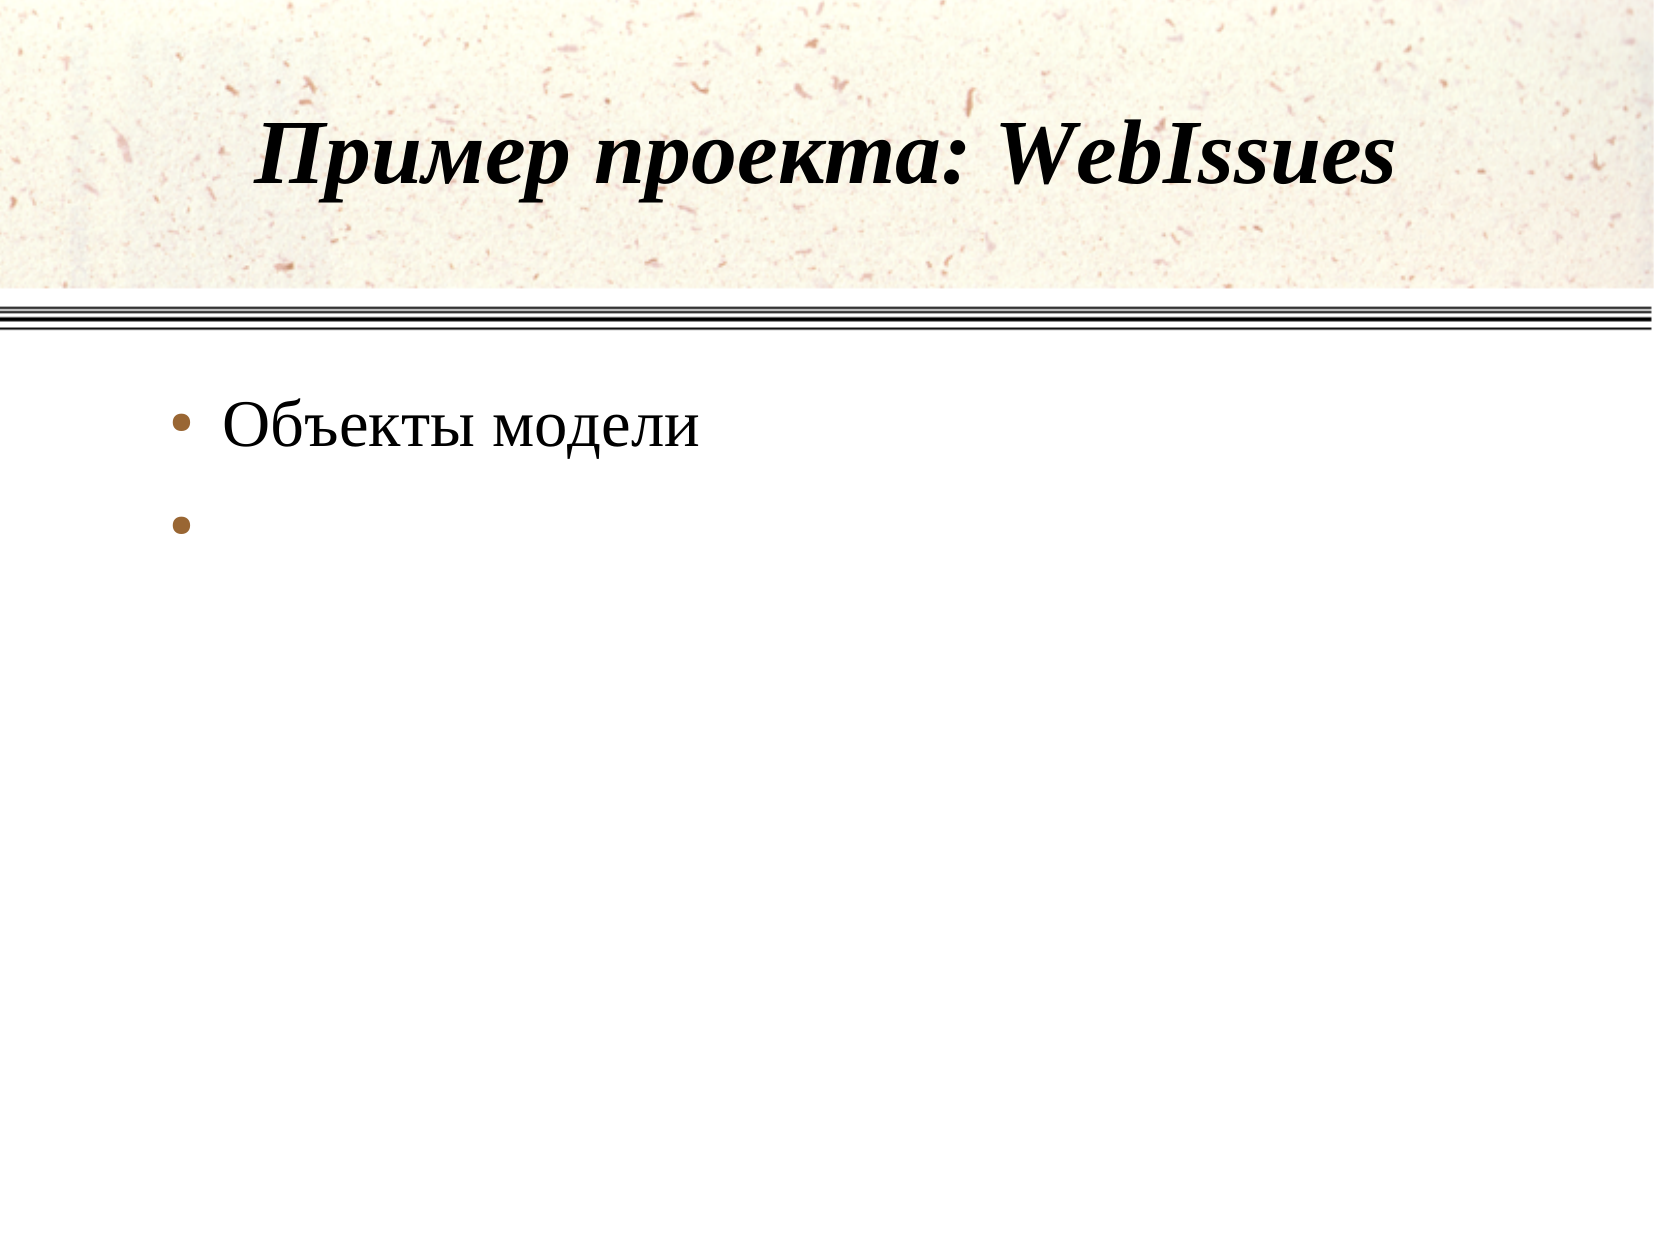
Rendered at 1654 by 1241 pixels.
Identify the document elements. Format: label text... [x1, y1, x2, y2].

list Объекты модели [151, 387, 1532, 1169]
picture [0, 0, 1654, 1241]
title Пример проекта: WebIssues [82, 49, 1571, 257]
